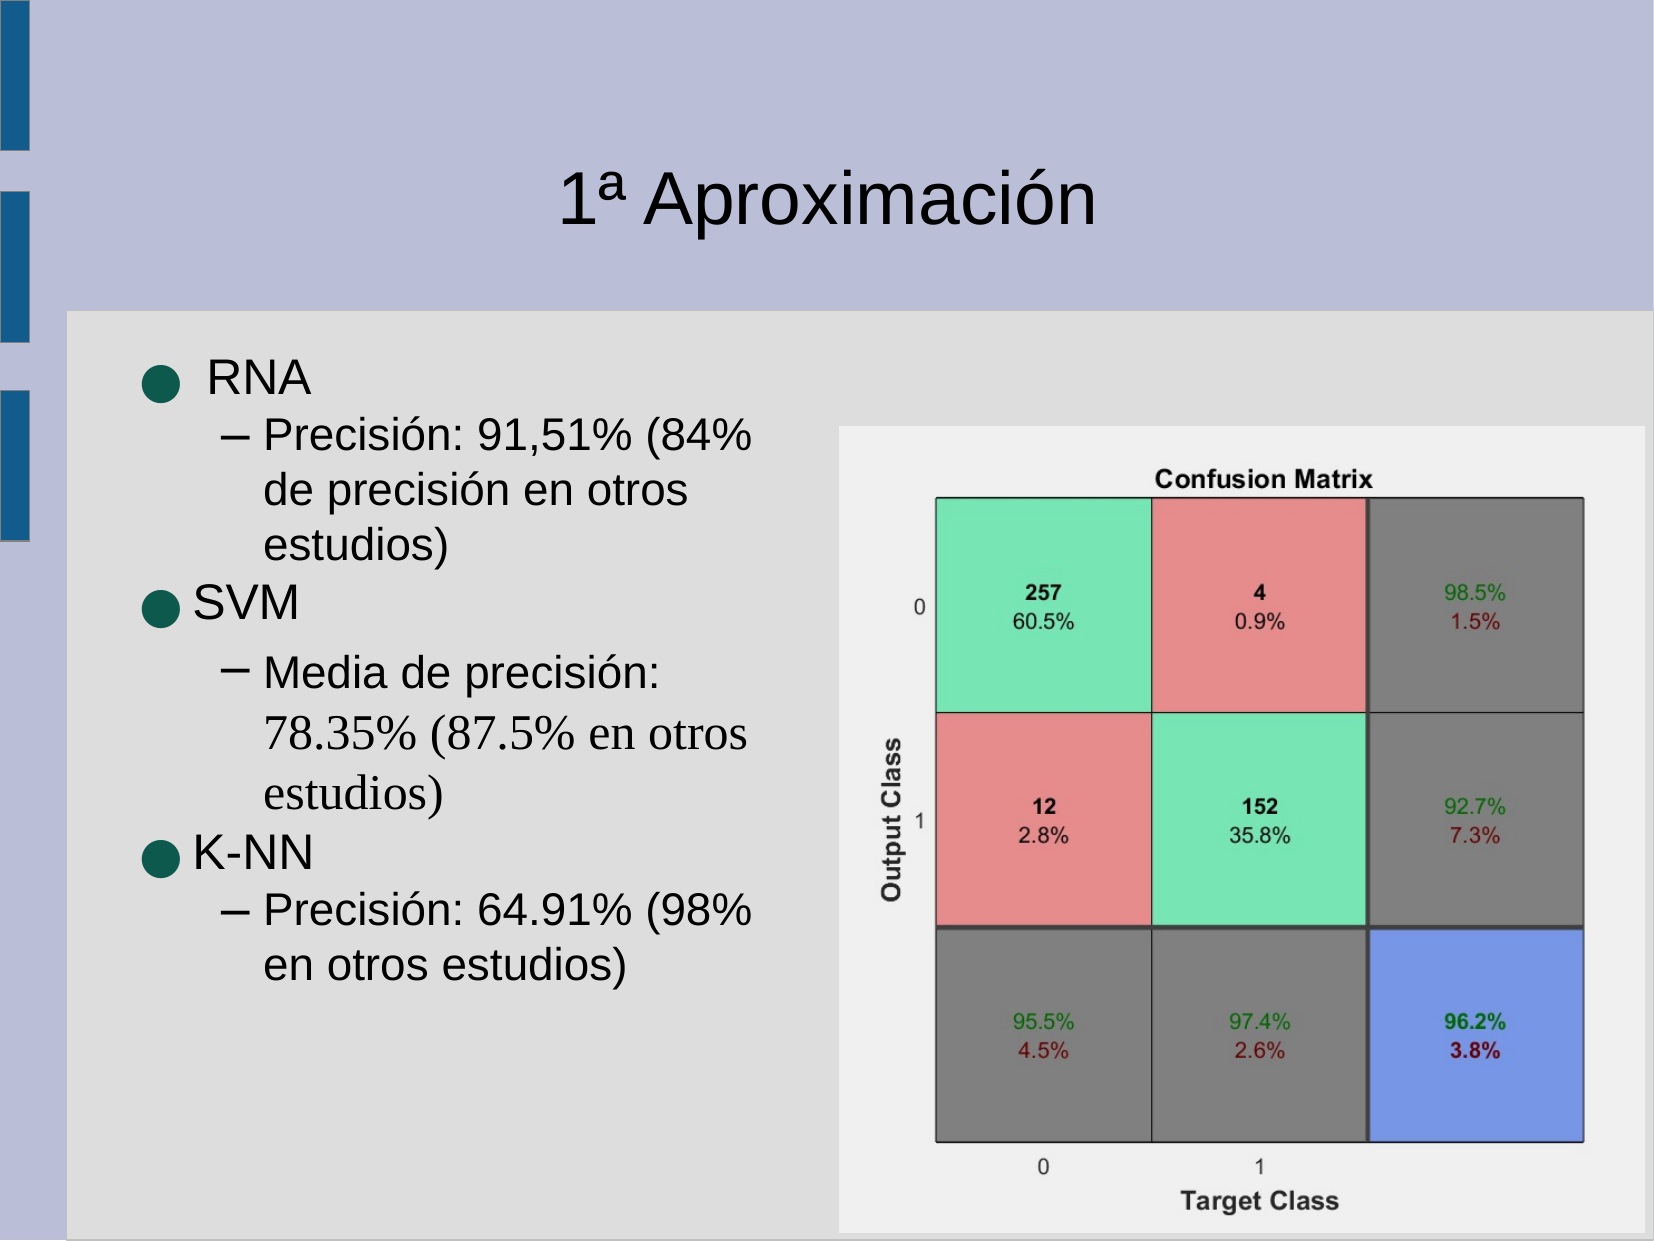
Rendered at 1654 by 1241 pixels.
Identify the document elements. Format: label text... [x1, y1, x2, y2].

picture [839, 426, 1645, 1233]
text_box RNA Precisión: 91,51% (84% de precisión en otros estudios) SVM Media de precisión: 78.35% (87.5% en otros estudios) K-NN Precisión: 64.91% (98% en otros estudios) [121, 344, 811, 1126]
text_box 1ª Aproximación [121, 91, 1534, 299]
